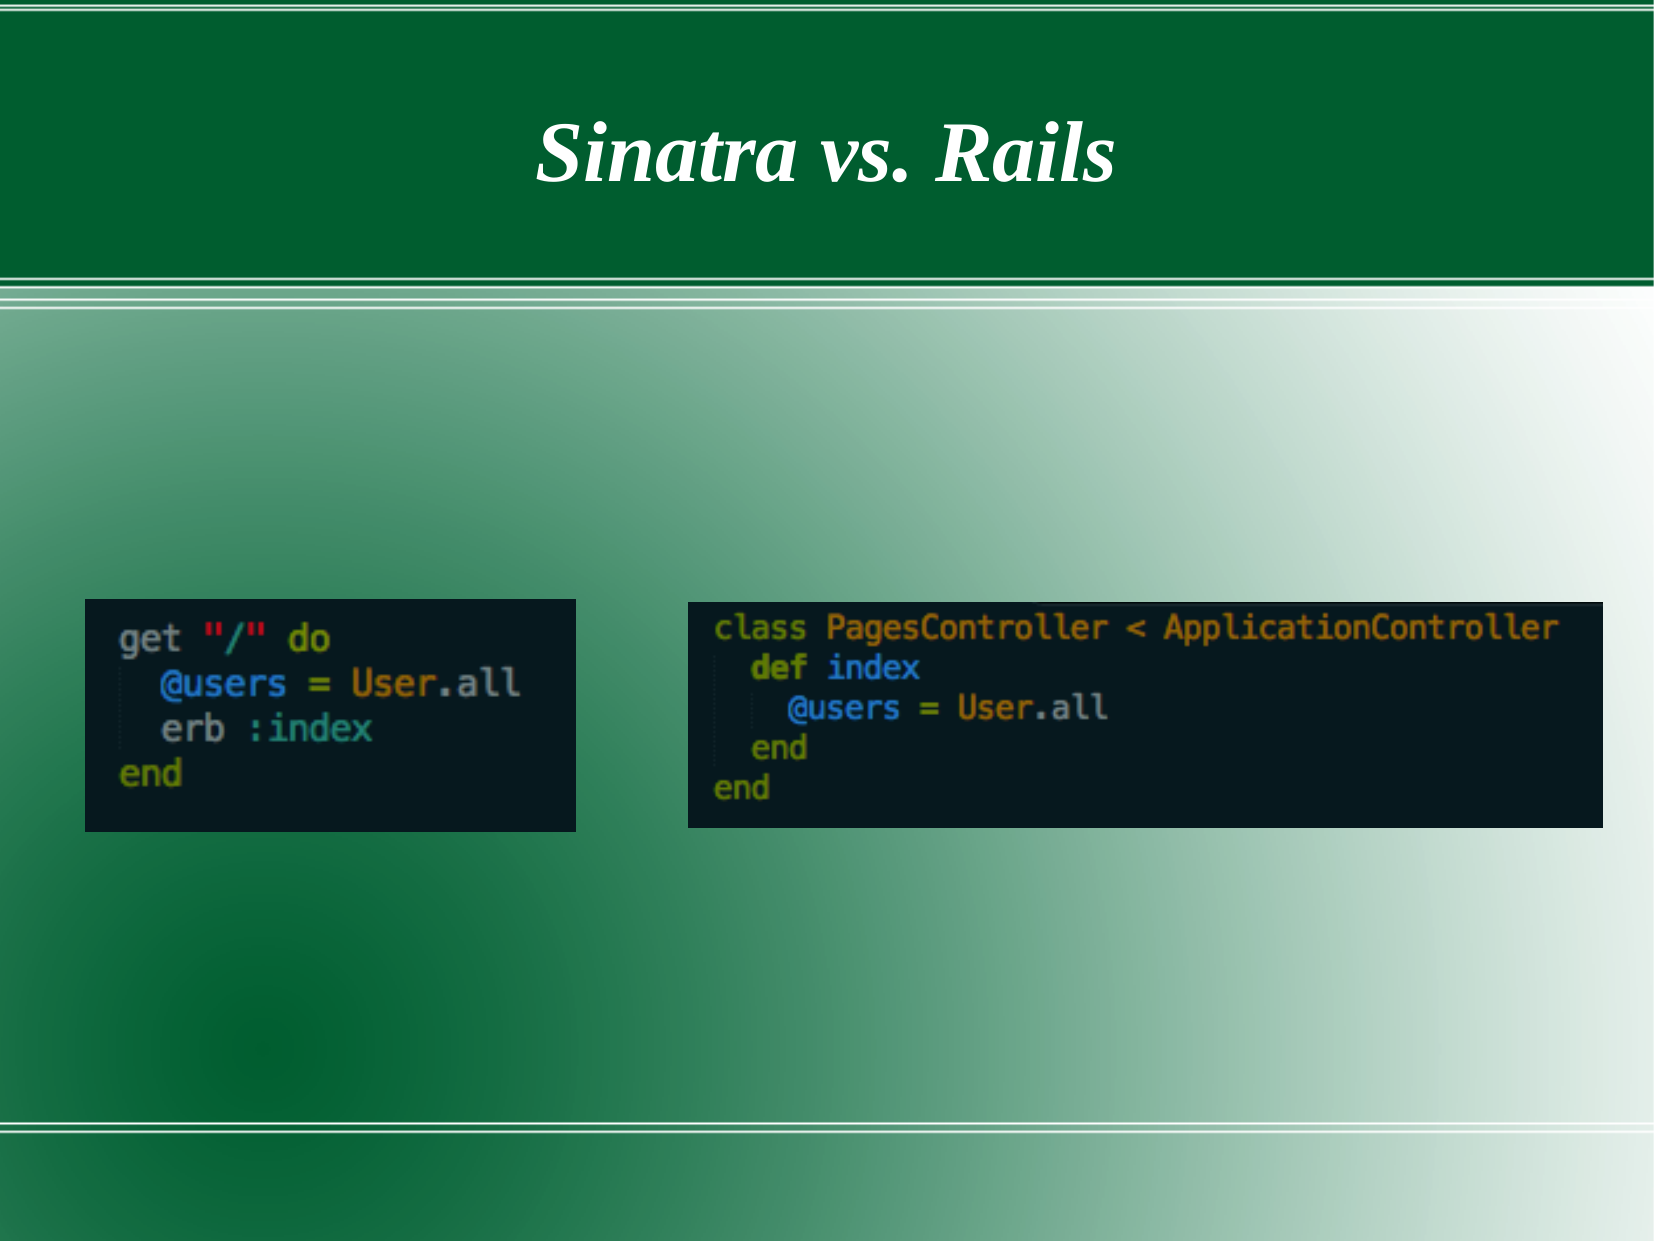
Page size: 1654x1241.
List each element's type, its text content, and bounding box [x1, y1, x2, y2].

title Sinatra vs. Rails [82, 49, 1571, 257]
picture [0, 0, 1654, 1241]
